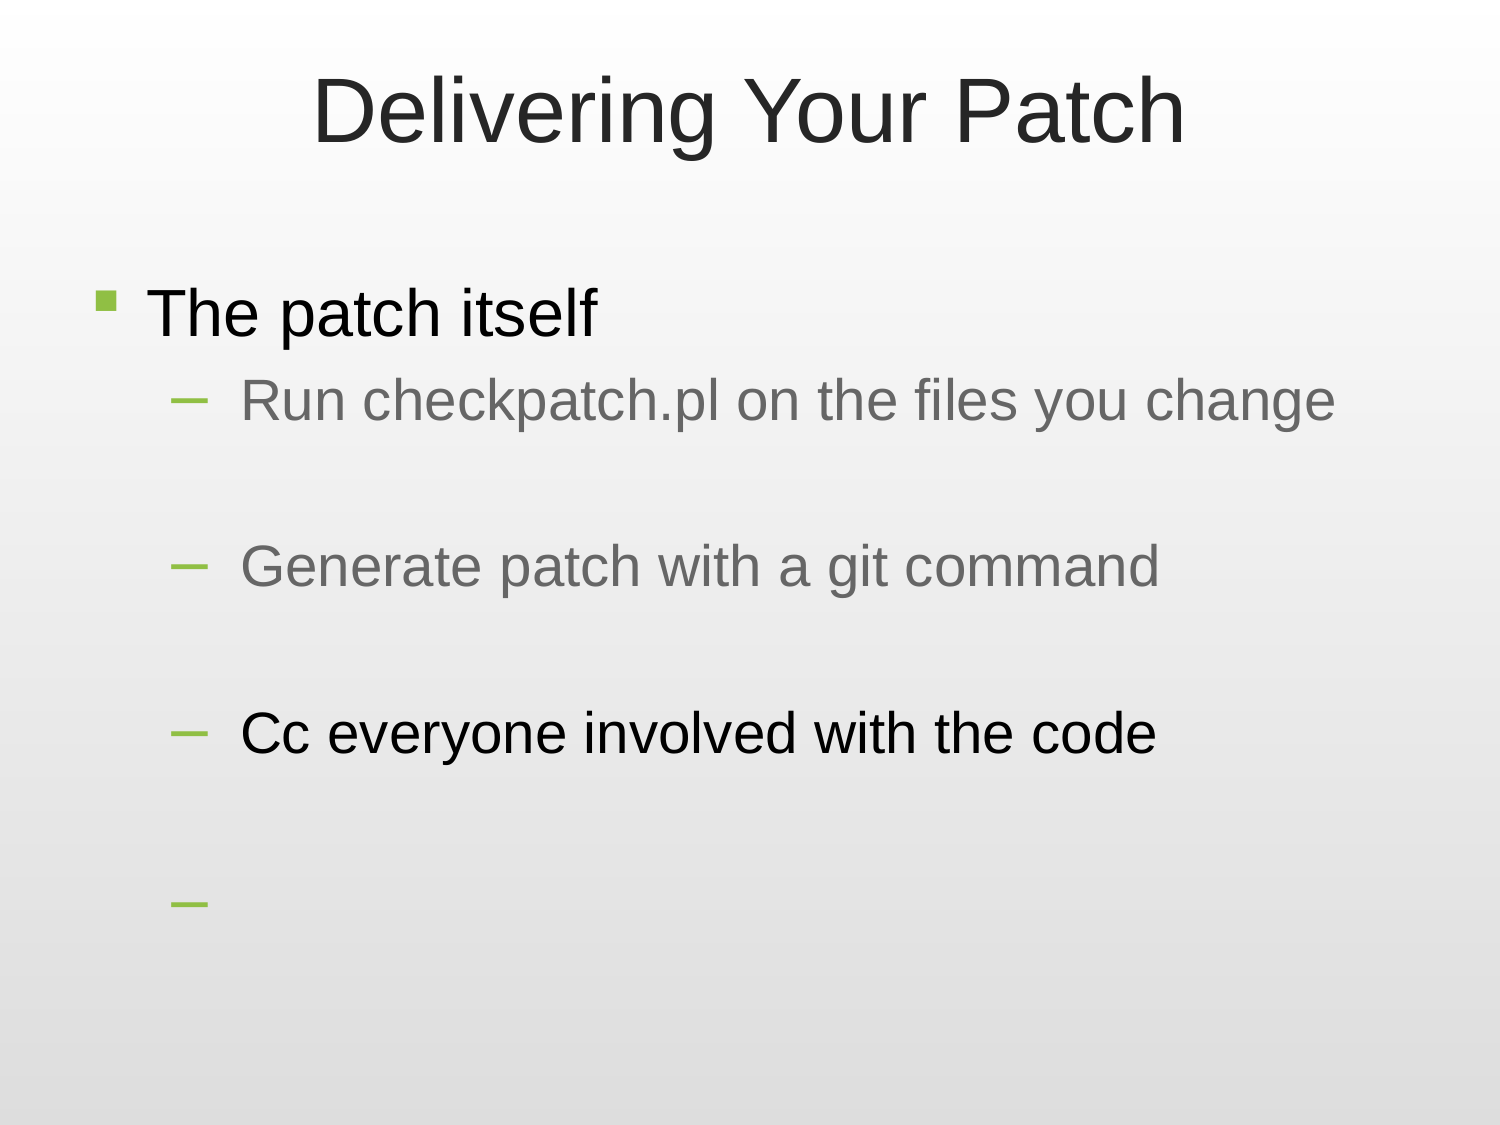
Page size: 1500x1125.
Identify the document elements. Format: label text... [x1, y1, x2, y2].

list The patch itself Run checkpatch.pl on the files you change Generate patch with a git command Cc everyone involved with the code [75, 262, 1425, 1005]
title Delivering Your Patch [75, 19, 1425, 191]
